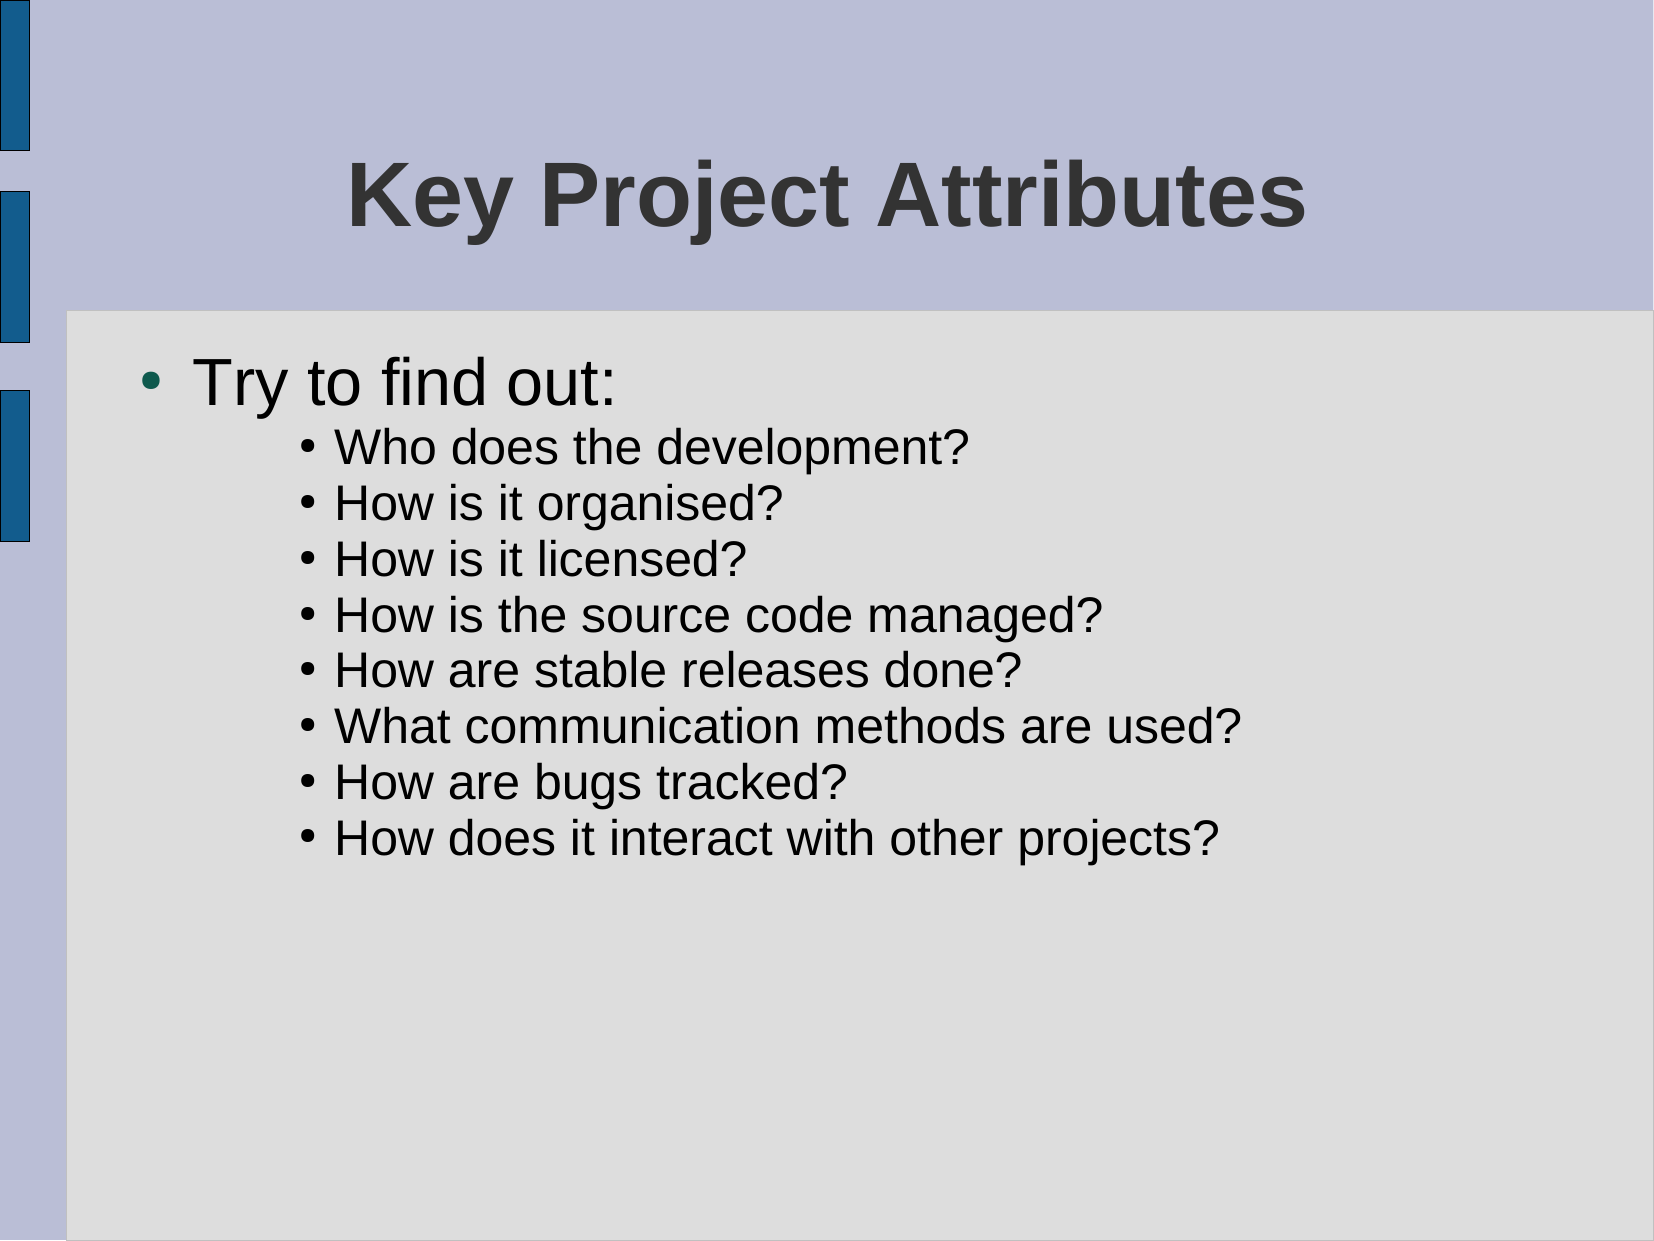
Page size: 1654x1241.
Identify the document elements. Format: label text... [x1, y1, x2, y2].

title Key Project Attributes [121, 98, 1534, 291]
list Try to find out: Who does the development? How is it organised? How is it licensed? How is the source code managed? How are stable releases done? What communication methods are used? How are bugs tracked? How does it interact with other projects? [121, 344, 1534, 1112]
